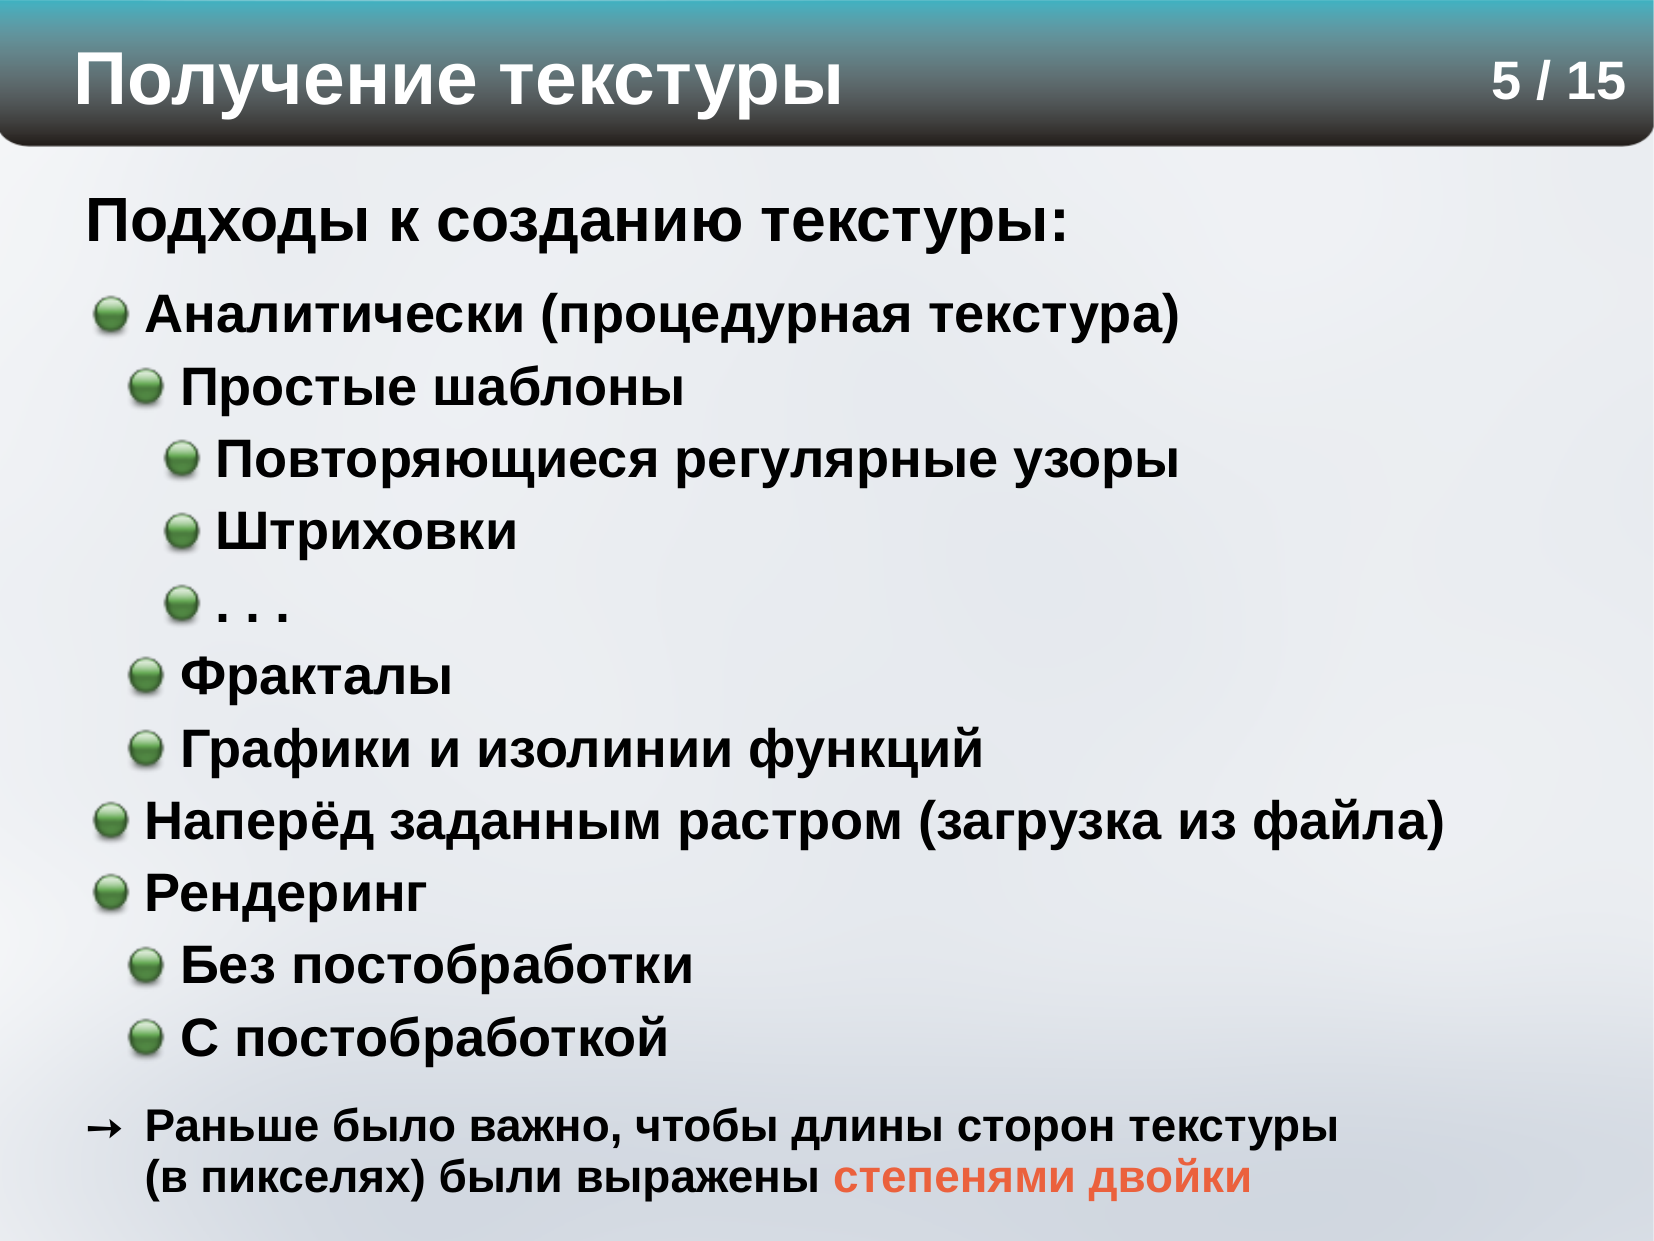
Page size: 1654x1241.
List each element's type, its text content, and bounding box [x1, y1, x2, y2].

text_box <номер> / 15 [1476, 42, 1654, 179]
text_box Подходы к созданию текстуры: Аналитически (процедурная текстура) Простые шаблоны Повторяющиеся регулярные узоры Штриховки . . . Фракталы Графики и изолинии функций Наперёд заданным растром (загрузка из файла) Рендеринг Без постобработки С постобработкой [70, 177, 1506, 1076]
picture [0, 0, 1654, 1241]
text_box Получение текстуры [59, 29, 916, 129]
text_box Раньше было важно, чтобы длины сторон текстуры (в пикселях) были выражены степенями двойки [70, 1092, 1595, 1223]
